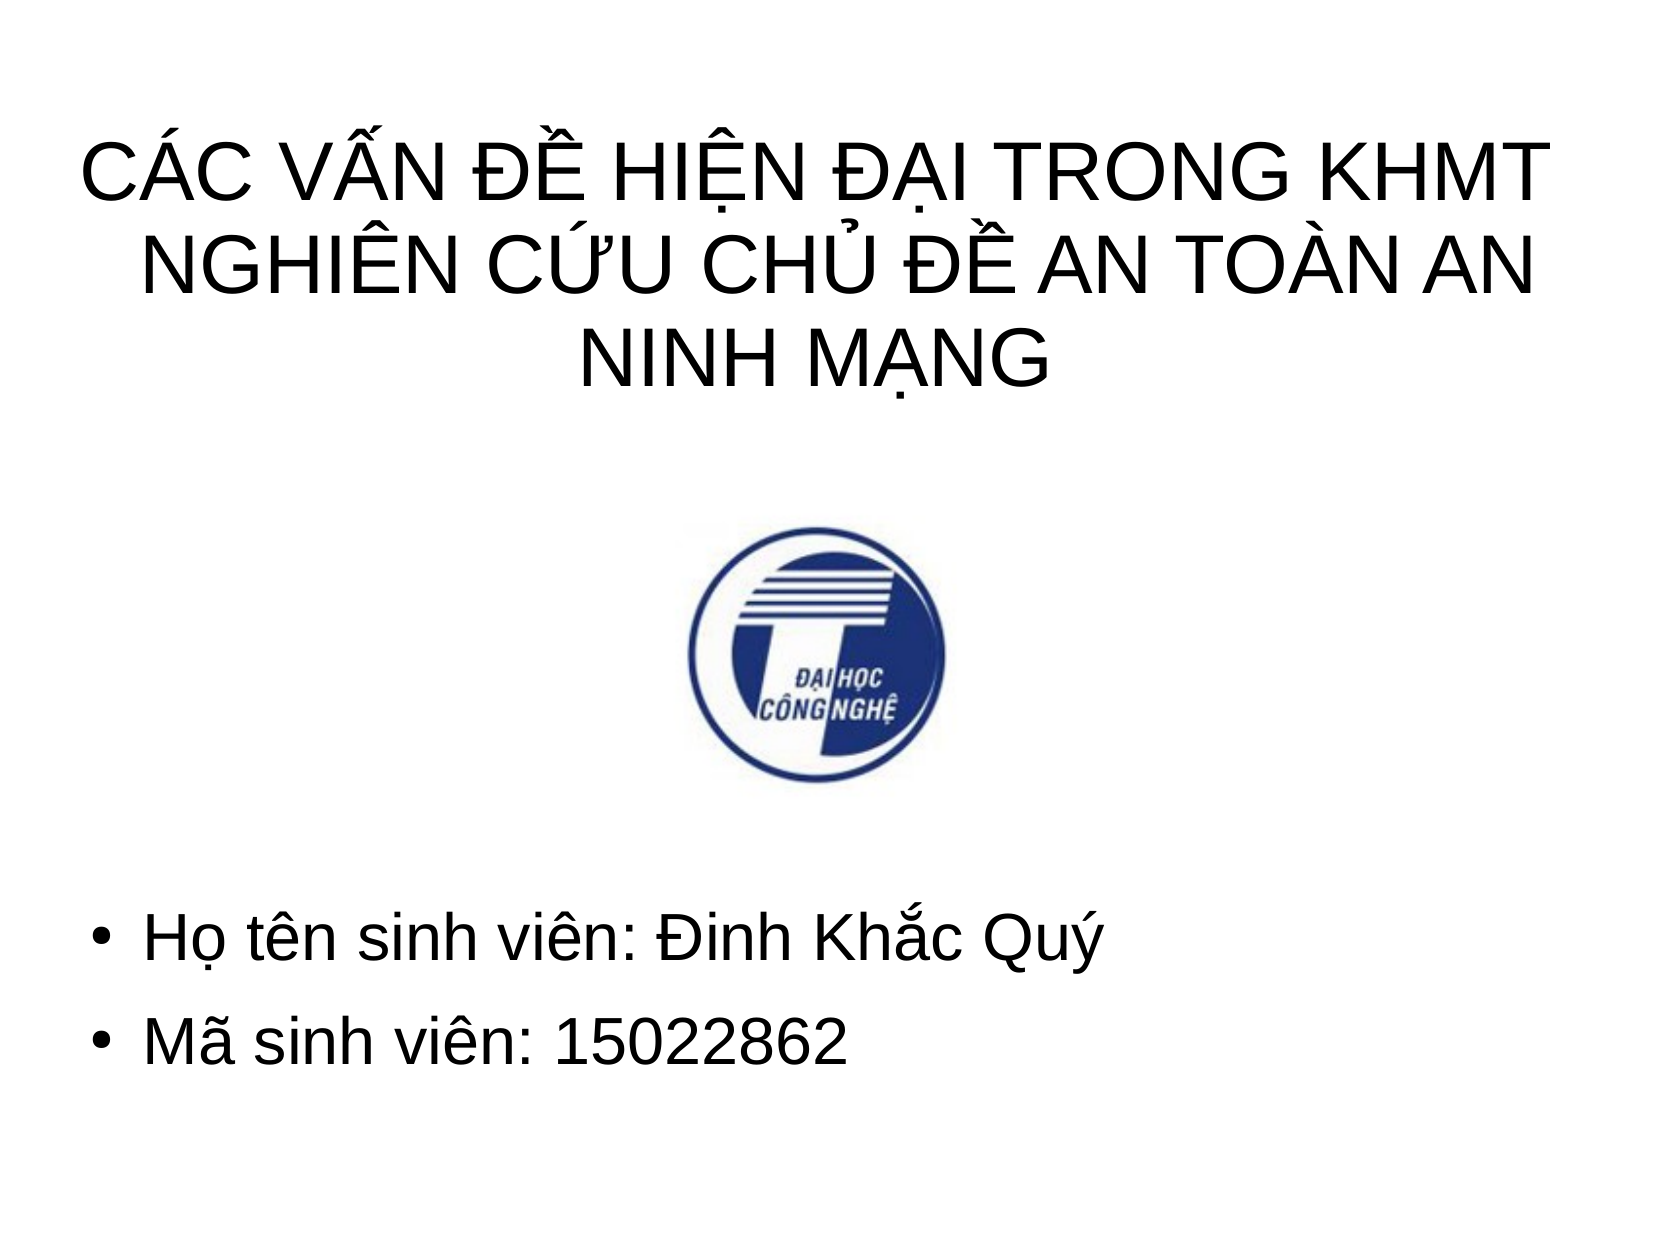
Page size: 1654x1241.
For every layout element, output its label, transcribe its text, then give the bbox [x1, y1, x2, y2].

picture [645, 485, 988, 828]
title CÁC VẤN ĐỀ HIỆN ĐẠI TRONG KHMT NGHIÊN CỨU CHỦ ĐỀ AN TOÀN AN NINH MẠNG [71, 125, 1561, 405]
list Họ tên sinh viên: Đinh Khắc Quý Mã sinh viên: 15022862 [71, 900, 1561, 1201]
